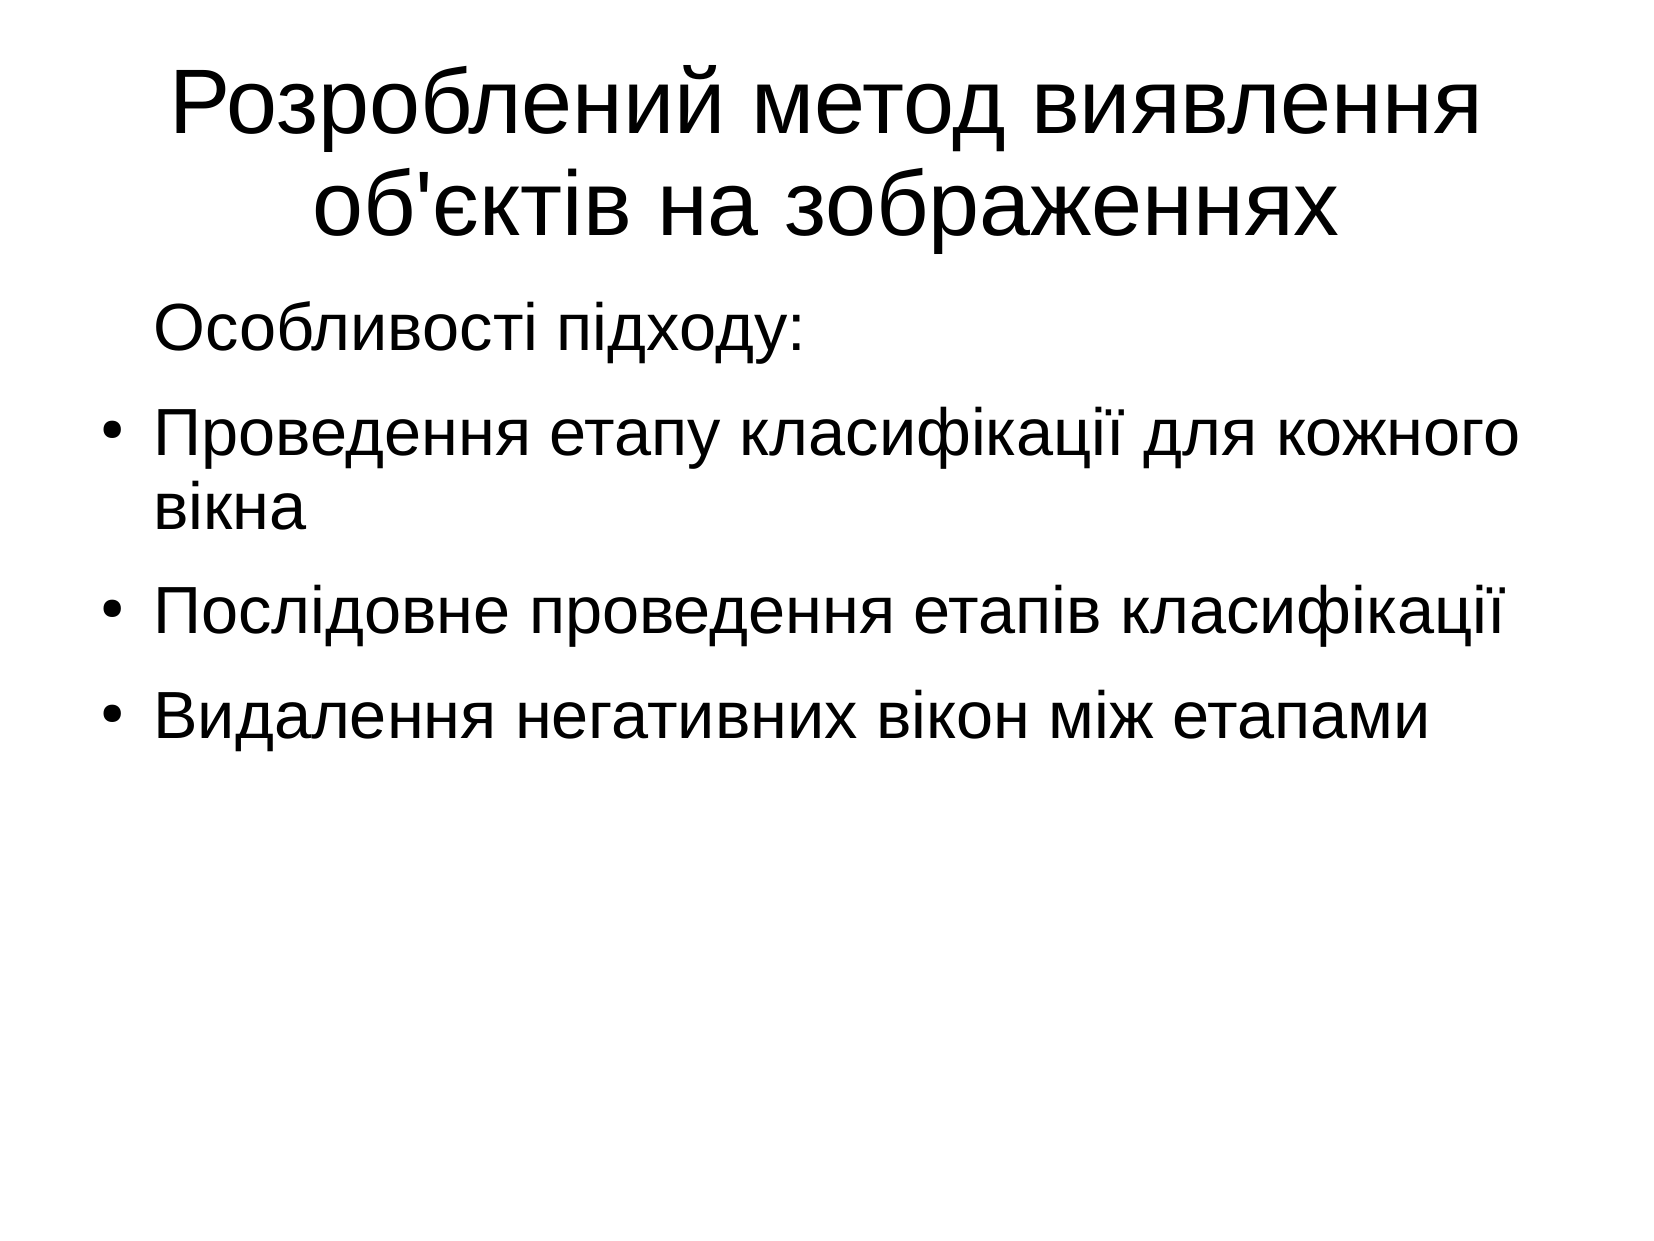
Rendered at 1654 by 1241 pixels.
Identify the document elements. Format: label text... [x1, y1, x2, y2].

title Розроблений метод виявлення об'єктів на зображеннях [82, 49, 1571, 257]
list Особливості підходу: Проведення етапу класифікації для кожного вікна Послідовне проведення етапів класифікації Видалення негативних вікон між етапами [82, 290, 1538, 1010]
